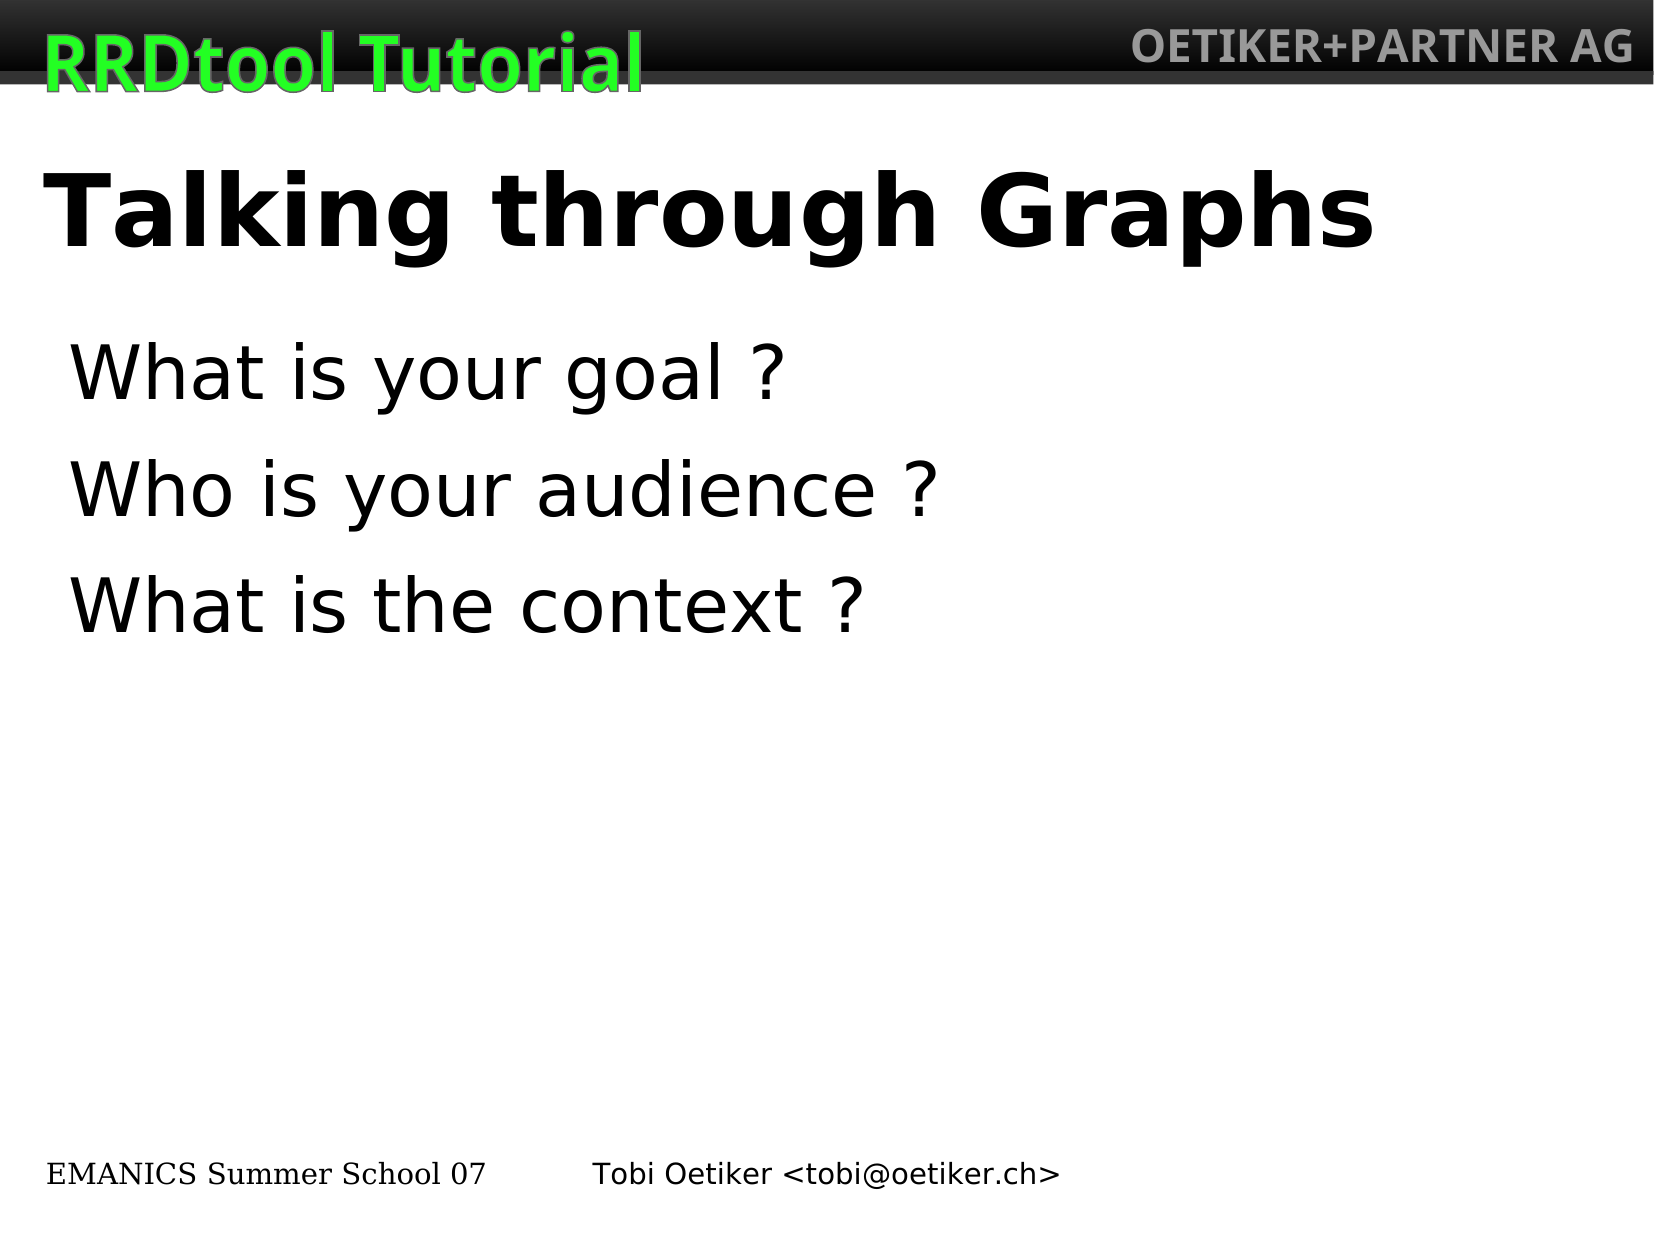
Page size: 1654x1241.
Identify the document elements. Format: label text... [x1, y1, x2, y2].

title Talking through Graphs [43, 137, 1582, 287]
list What is your goal ? Who is your audience ? What is the context ? [50, 329, 1571, 1099]
